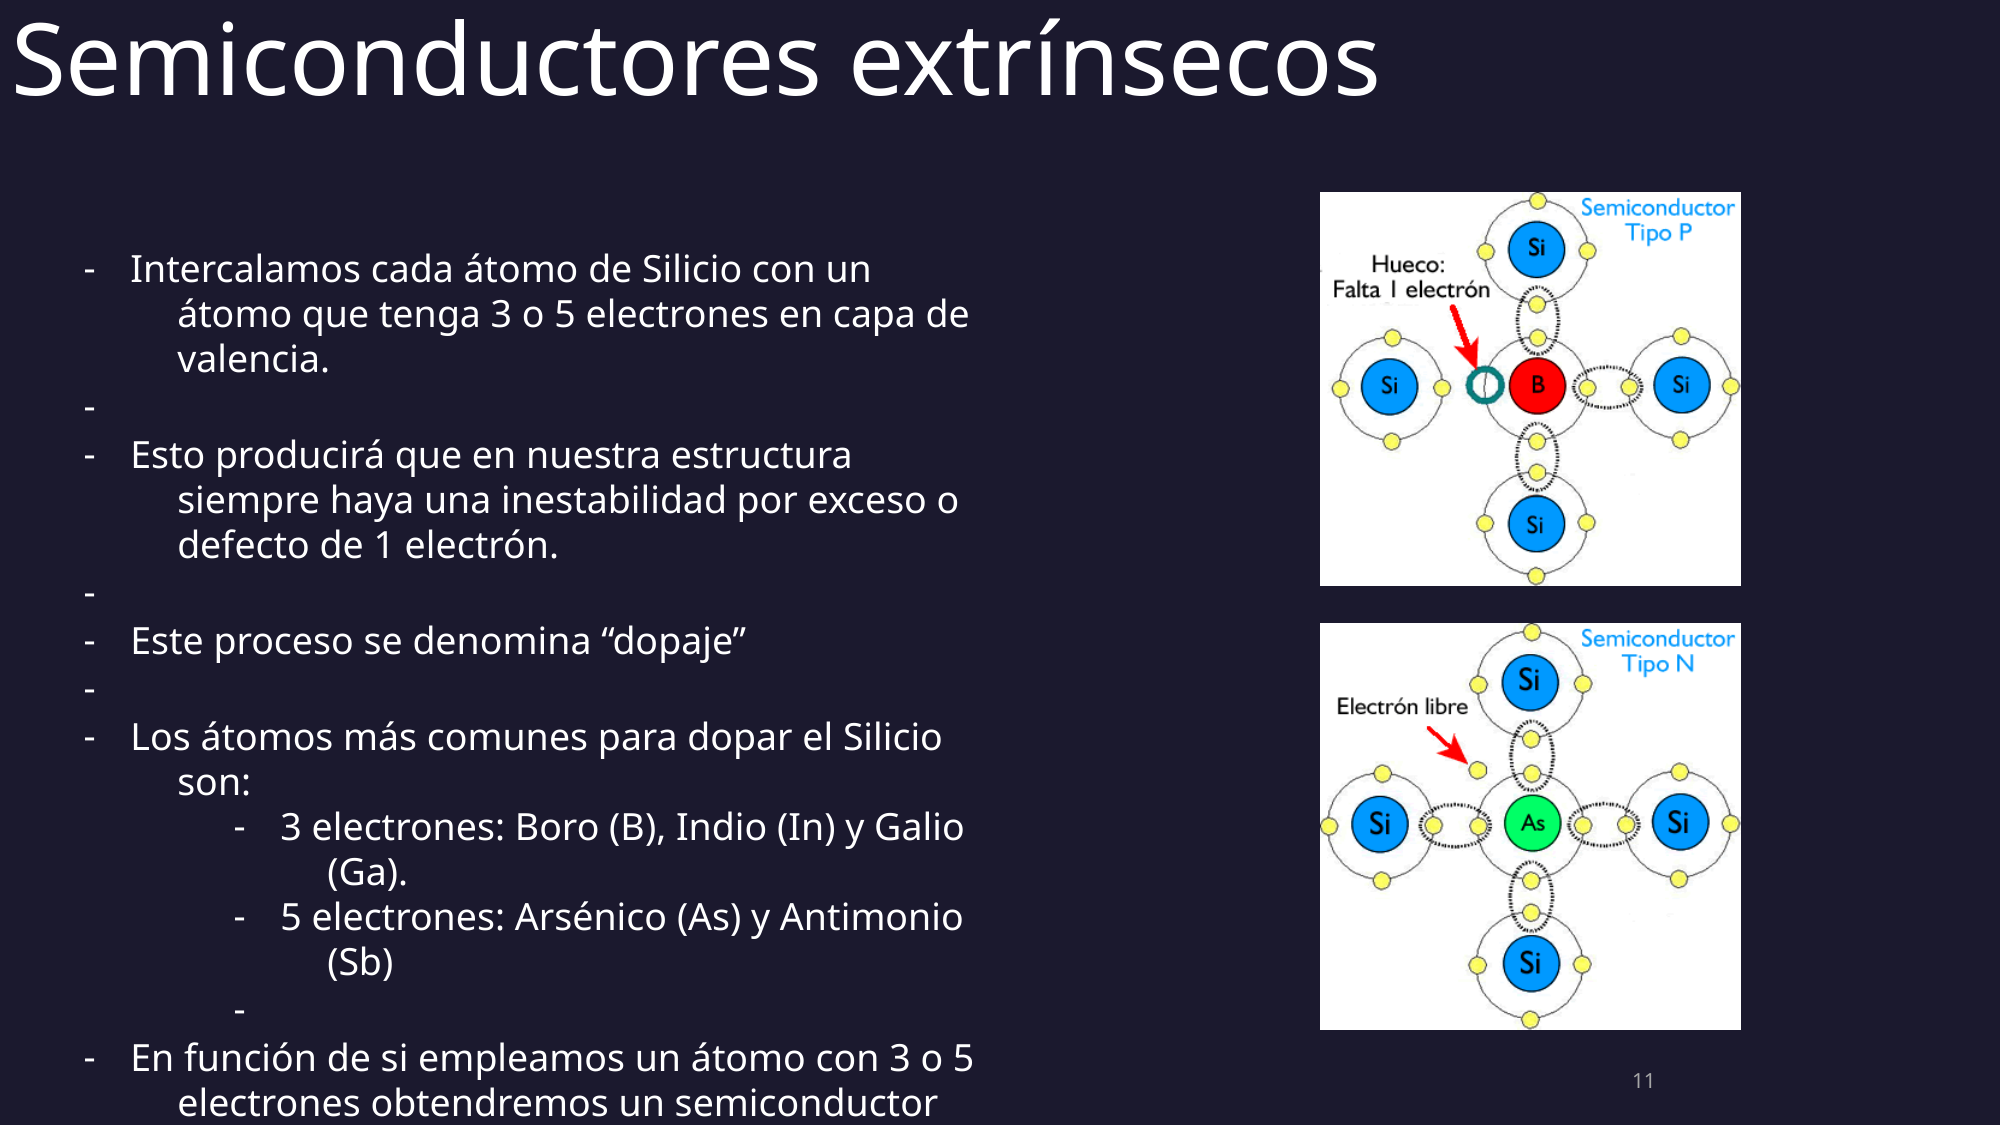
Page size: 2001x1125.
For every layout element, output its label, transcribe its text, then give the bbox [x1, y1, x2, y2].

title Semiconductores extrínsecos [11, 8, 1593, 266]
text_box [1632, 1067, 1910, 1093]
picture [1320, 192, 1741, 586]
text_box Intercalamos cada átomo de Silicio con un átomo que tenga 3 o 5 electrones en capa de valencia. Esto producirá que en nuestra estructura siempre haya una inestabilidad por exceso o defecto de 1 electrón. Este proceso se denomina “dopaje” Los átomos más comunes para dopar el Silicio son: 3 electrones: Boro (B), Indio (In) y Galio (Ga). 5 electrones: Arsénico (As) y Antimonio (Sb) En función de si empleamos un átomo con 3 o 5 electrones obtendremos un semiconductor con propiedades distintas (Tipo P y Tipo N) [68, 237, 1001, 934]
picture [1320, 623, 1741, 1030]
